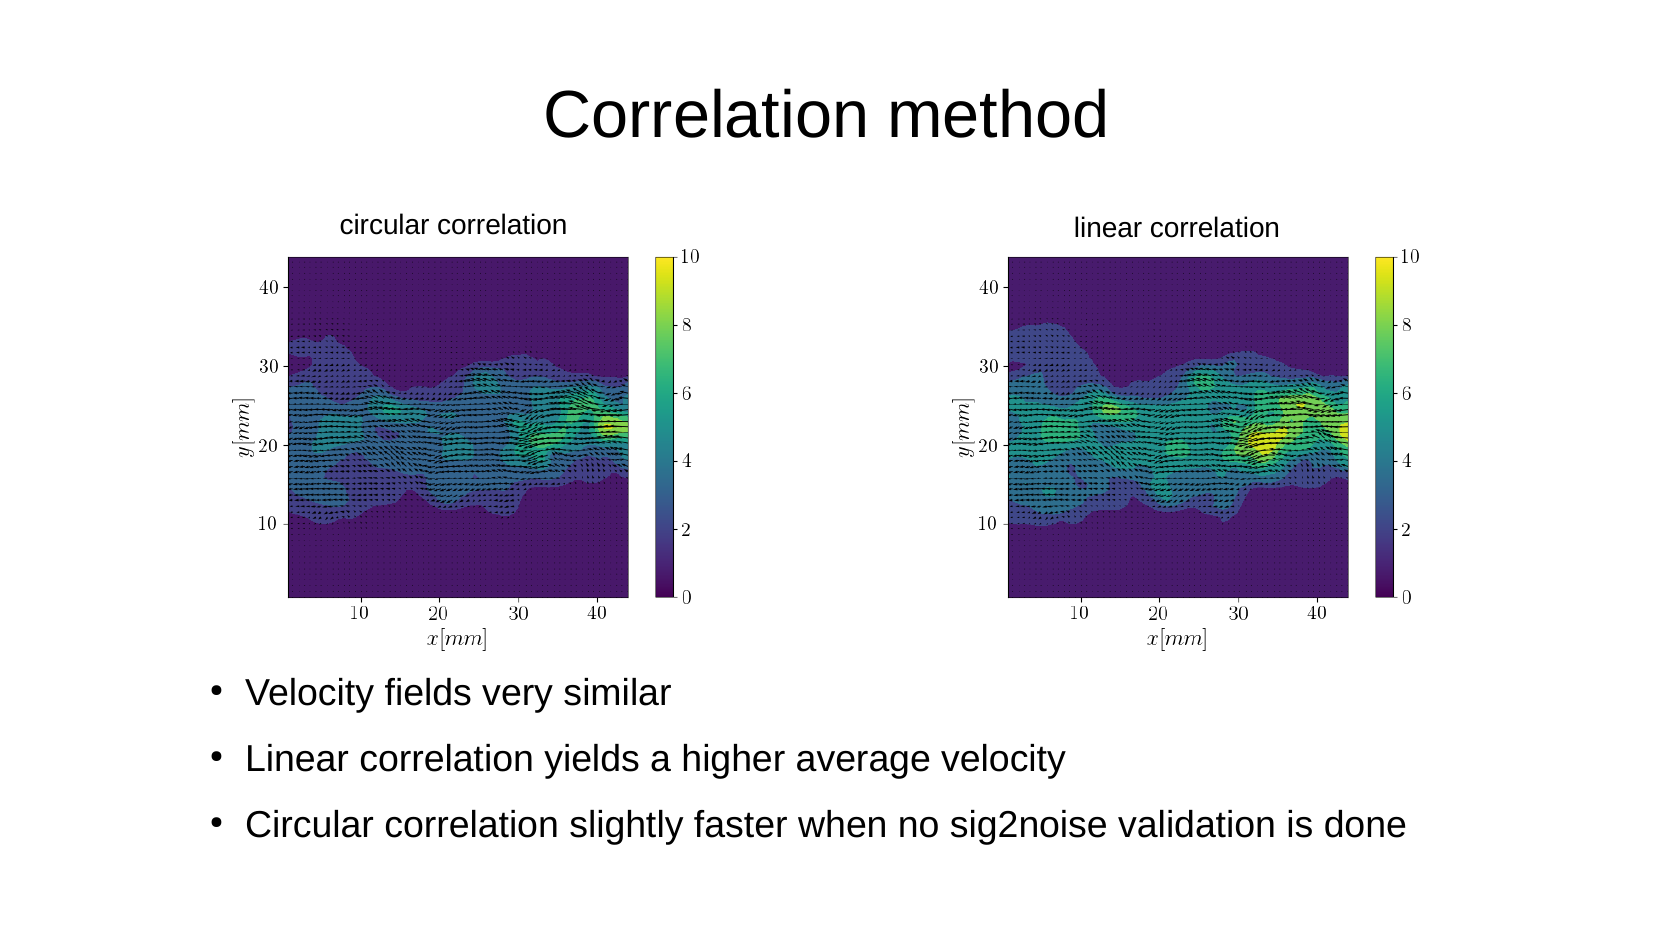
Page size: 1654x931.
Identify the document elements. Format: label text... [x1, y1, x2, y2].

text_box linear correlation [1059, 204, 1366, 251]
picture [90, 202, 1531, 653]
text_box Velocity fields very similar Linear correlation yields a higher average velocity Circular correlation slightly faster when no sig2noise validation is done [195, 663, 1423, 853]
title Correlation method [82, 37, 1571, 193]
text_box circular correlation [324, 201, 661, 248]
